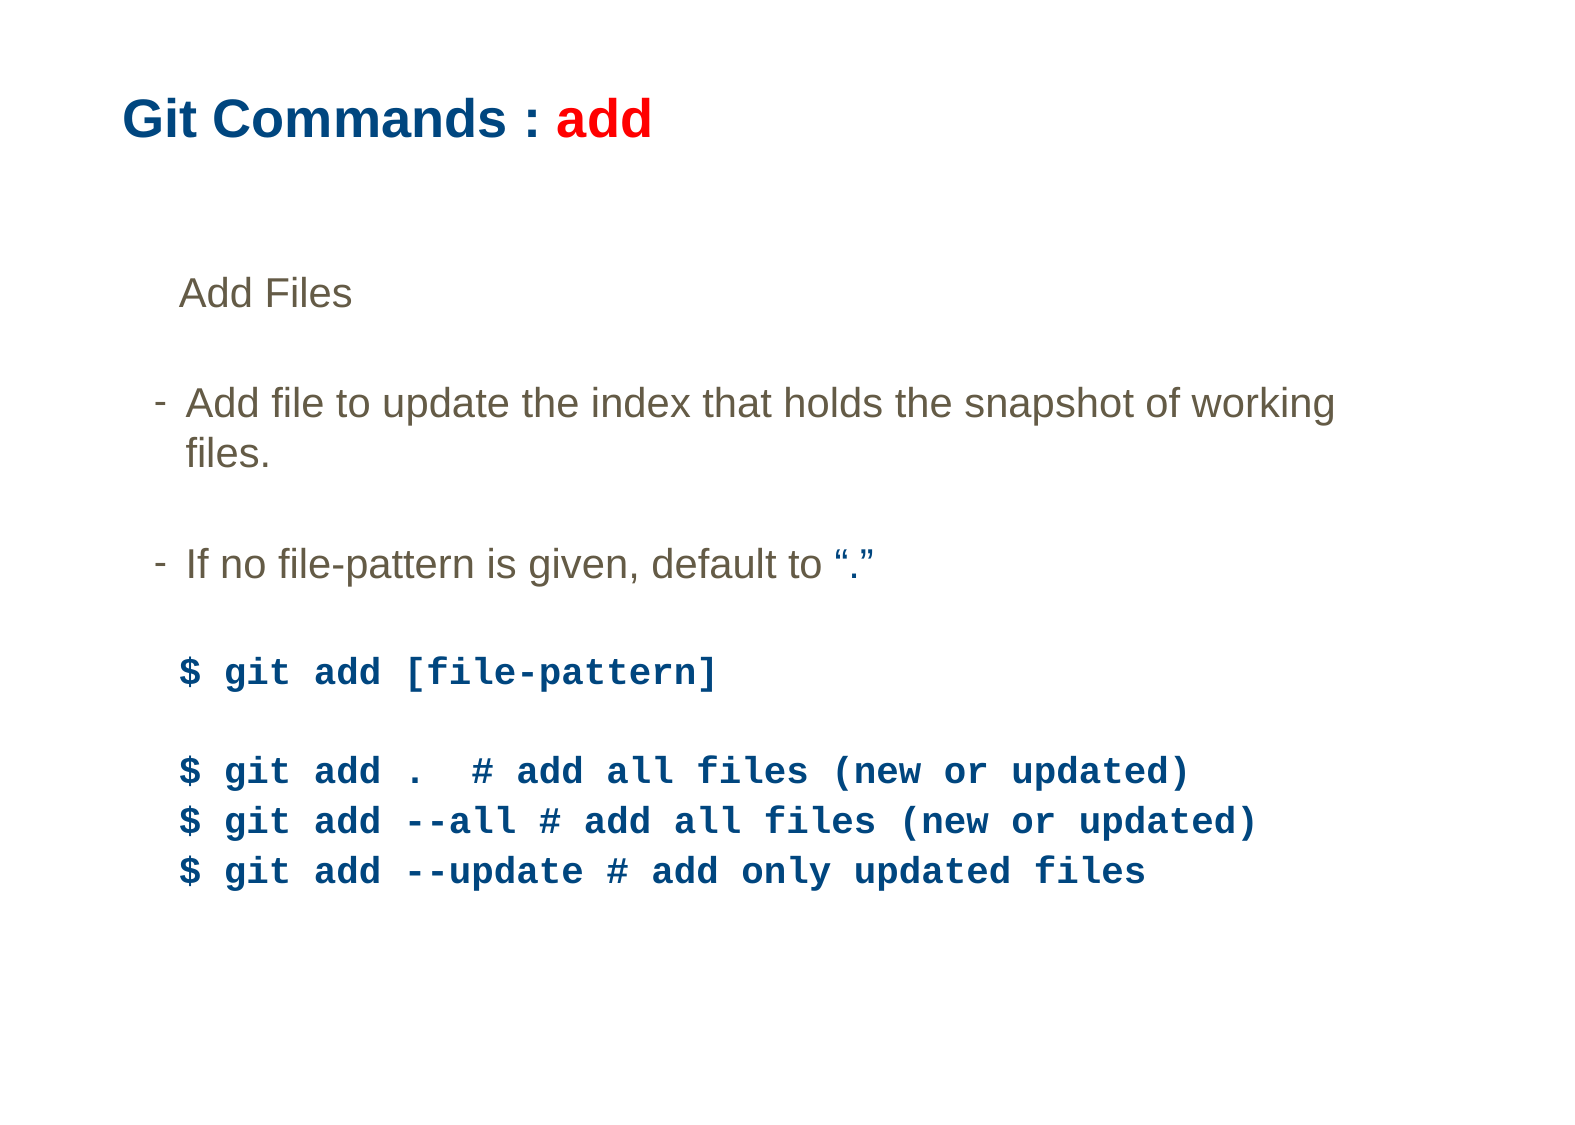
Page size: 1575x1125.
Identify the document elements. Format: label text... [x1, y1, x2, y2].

list Add Files Add file to update the index that holds the snapshot of working files. If no file-pattern is given, default to “.” $ git add [file-pattern] $ git add . # add all files (new or updated) $ git add --all # add all files (new or updated) $ git add --update # add only updated files [122, 265, 1398, 943]
title Git Commands : add [122, 76, 1541, 157]
